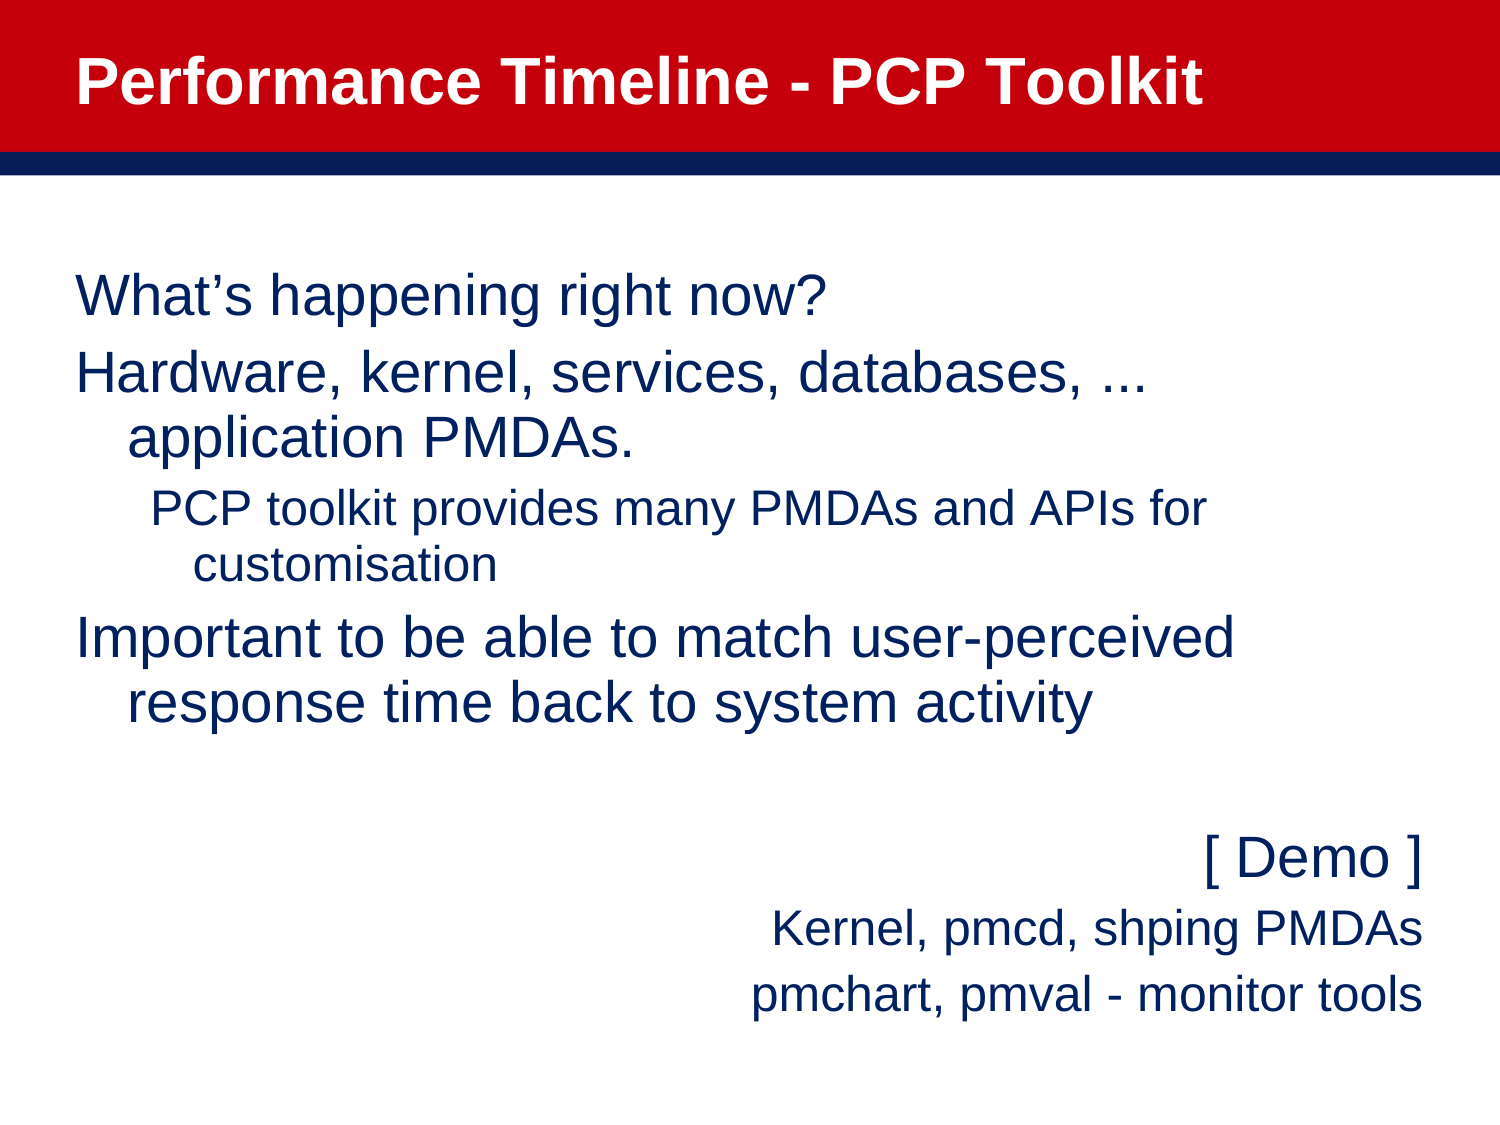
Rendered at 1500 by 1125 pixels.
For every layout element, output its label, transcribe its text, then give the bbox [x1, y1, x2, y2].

list What’s happening right now? Hardware, kernel, services, databases, ... application PMDAs. PCP toolkit provides many PMDAs and APIs for customisation Important to be able to match user-perceived response time back to system activity [ Demo ] Kernel, pmcd, shping PMDAs pmchart, pmval - monitor tools [75, 262, 1424, 1100]
title Performance Timeline - PCP Toolkit [75, 5, 1424, 158]
